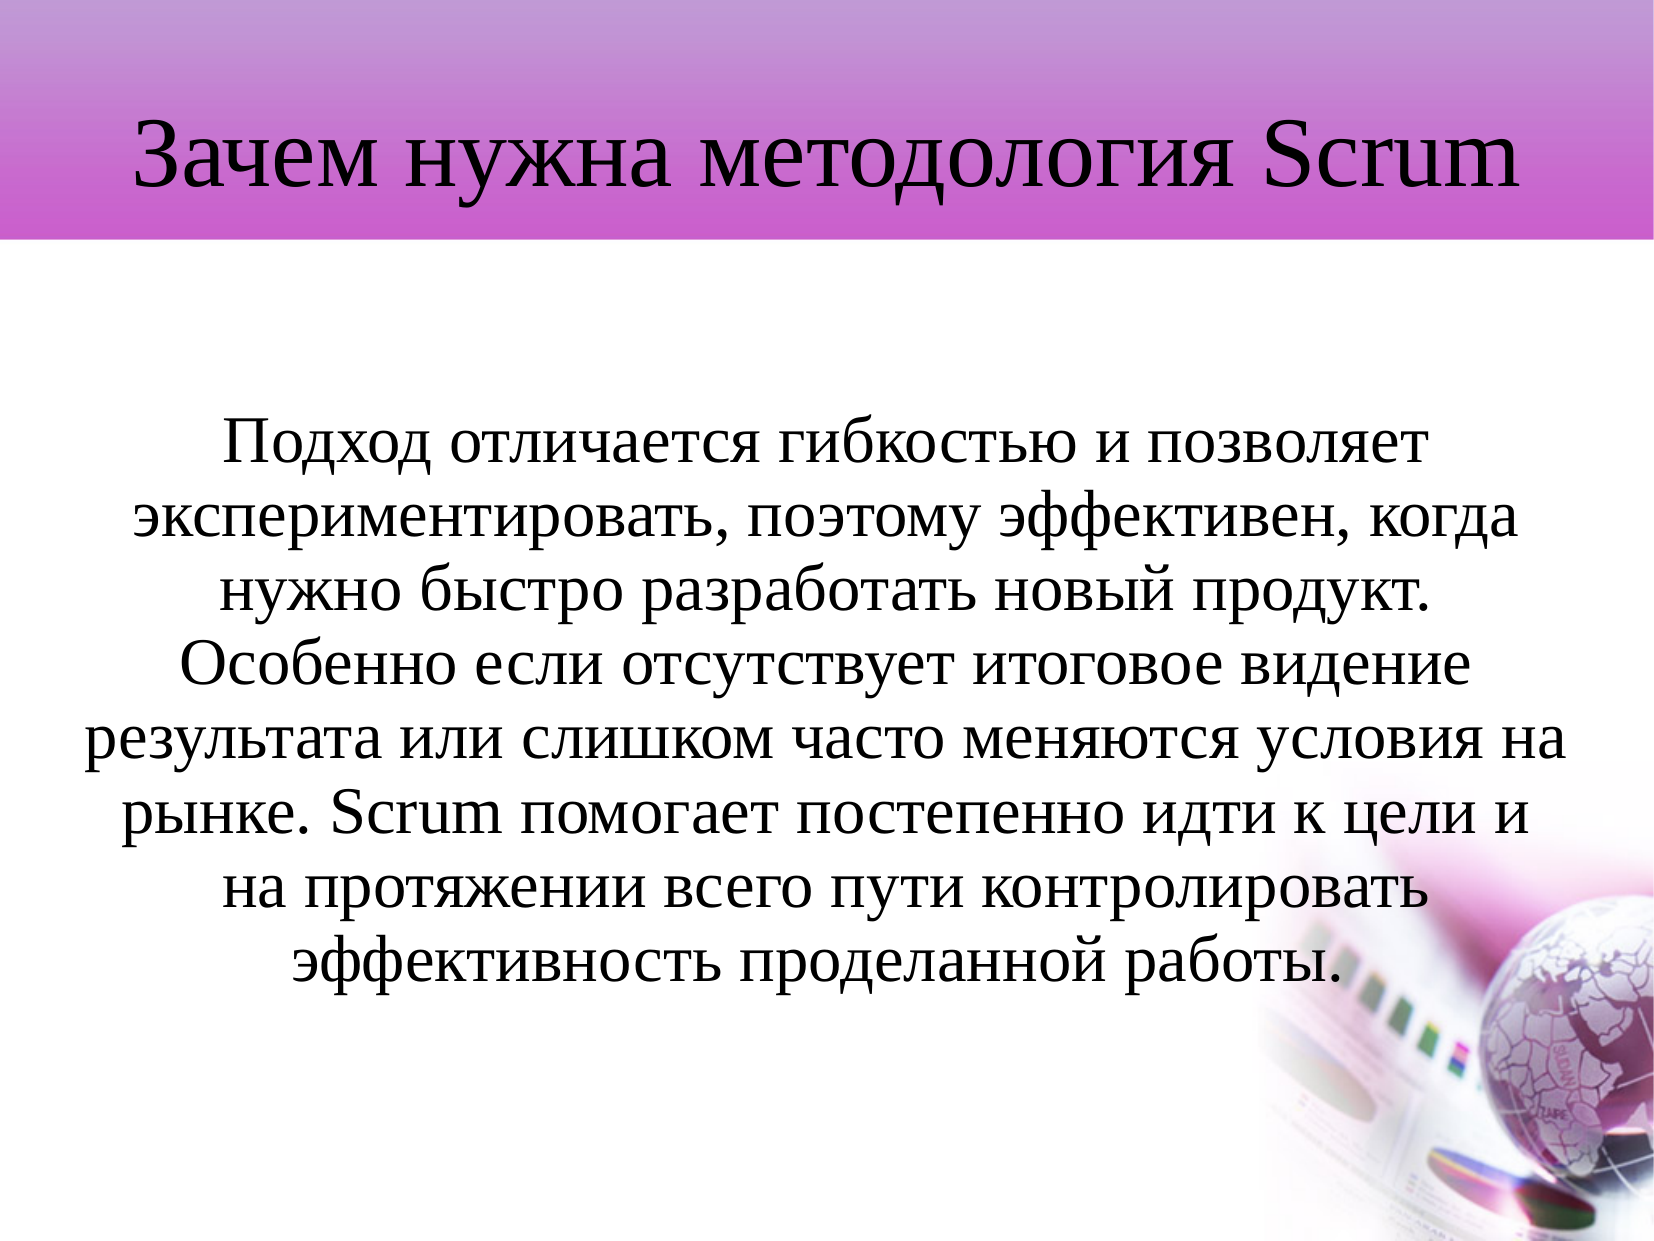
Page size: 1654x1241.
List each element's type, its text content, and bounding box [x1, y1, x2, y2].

title Зачем нужна методология Scrum [82, 49, 1571, 257]
picture [0, 0, 1654, 1241]
subtitle Подход отличается гибкостью и позволяет экспериментировать, поэтому эффективен, когда нужно быстро разработать новый продукт. Особенно если отсутствует итоговое видение результата или слишком часто меняются условия на рынке. Scrum помогает постепенно идти к цели и на протяжении всего пути контролировать эффективность проделанной работы. [82, 290, 1571, 1109]
